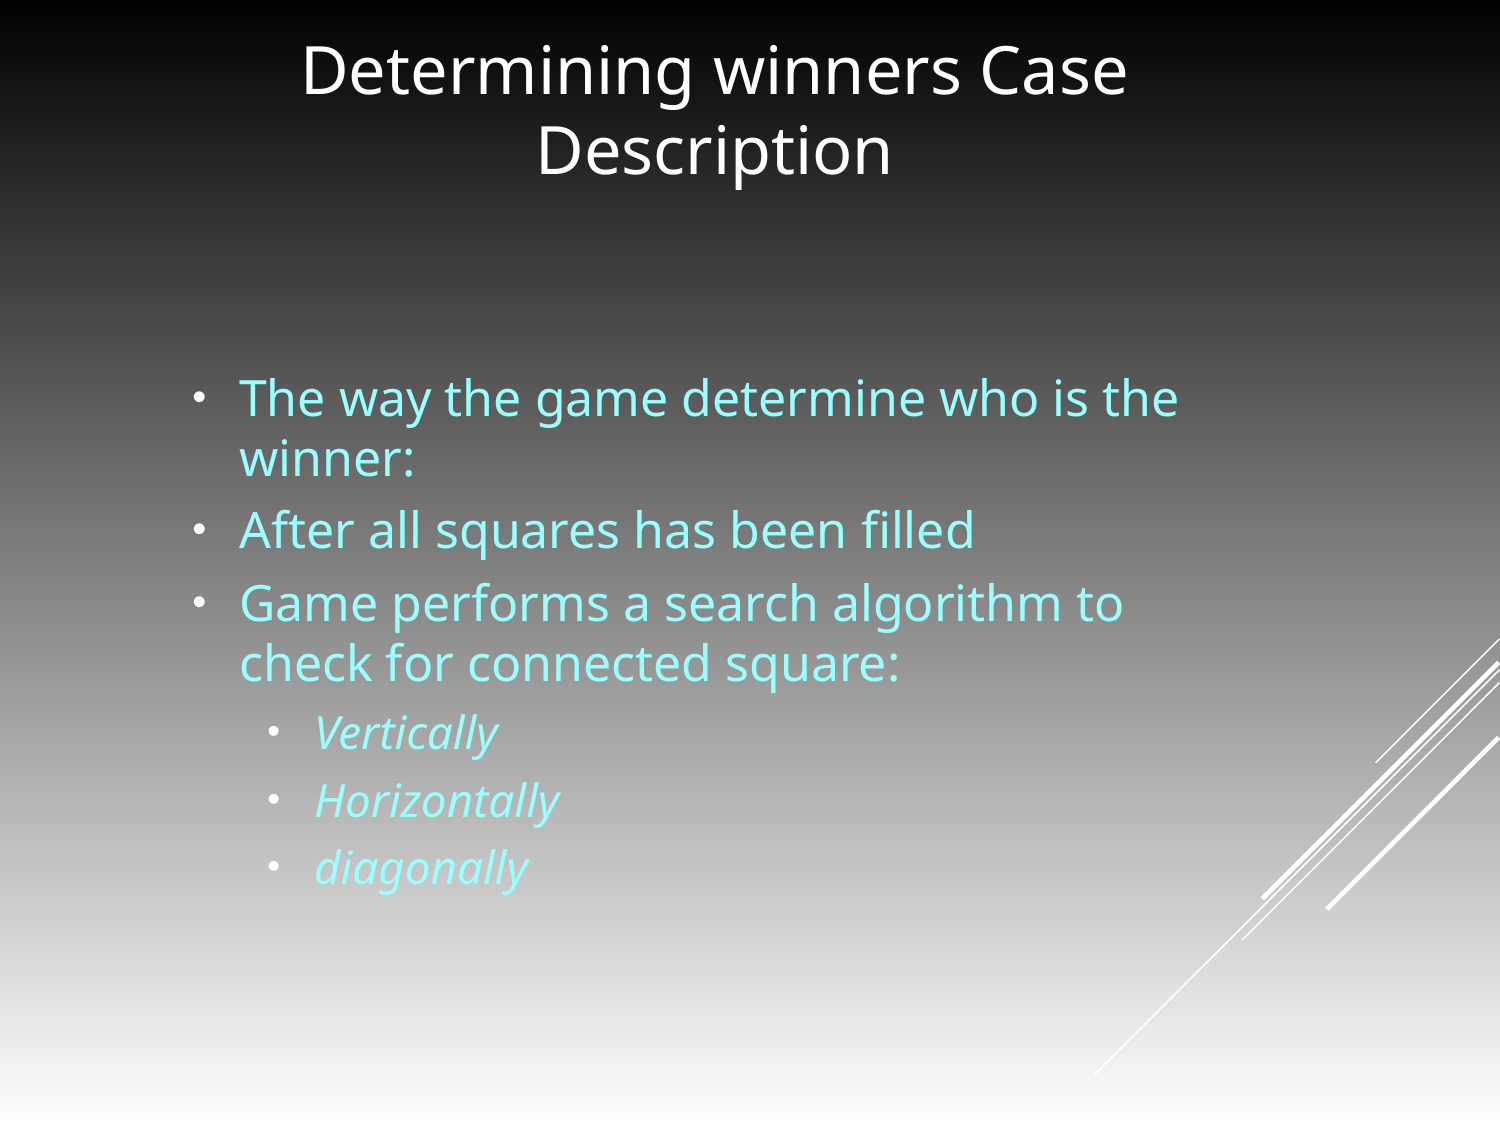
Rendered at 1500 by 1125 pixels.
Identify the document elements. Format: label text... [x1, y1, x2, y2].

title Determining winners Case Description [177, 20, 1253, 271]
list The way the game determine who is the winner: After all squares has been filled Game performs a search algorithm to check for connected square: Vertically Horizontally diagonally [177, 358, 1253, 978]
